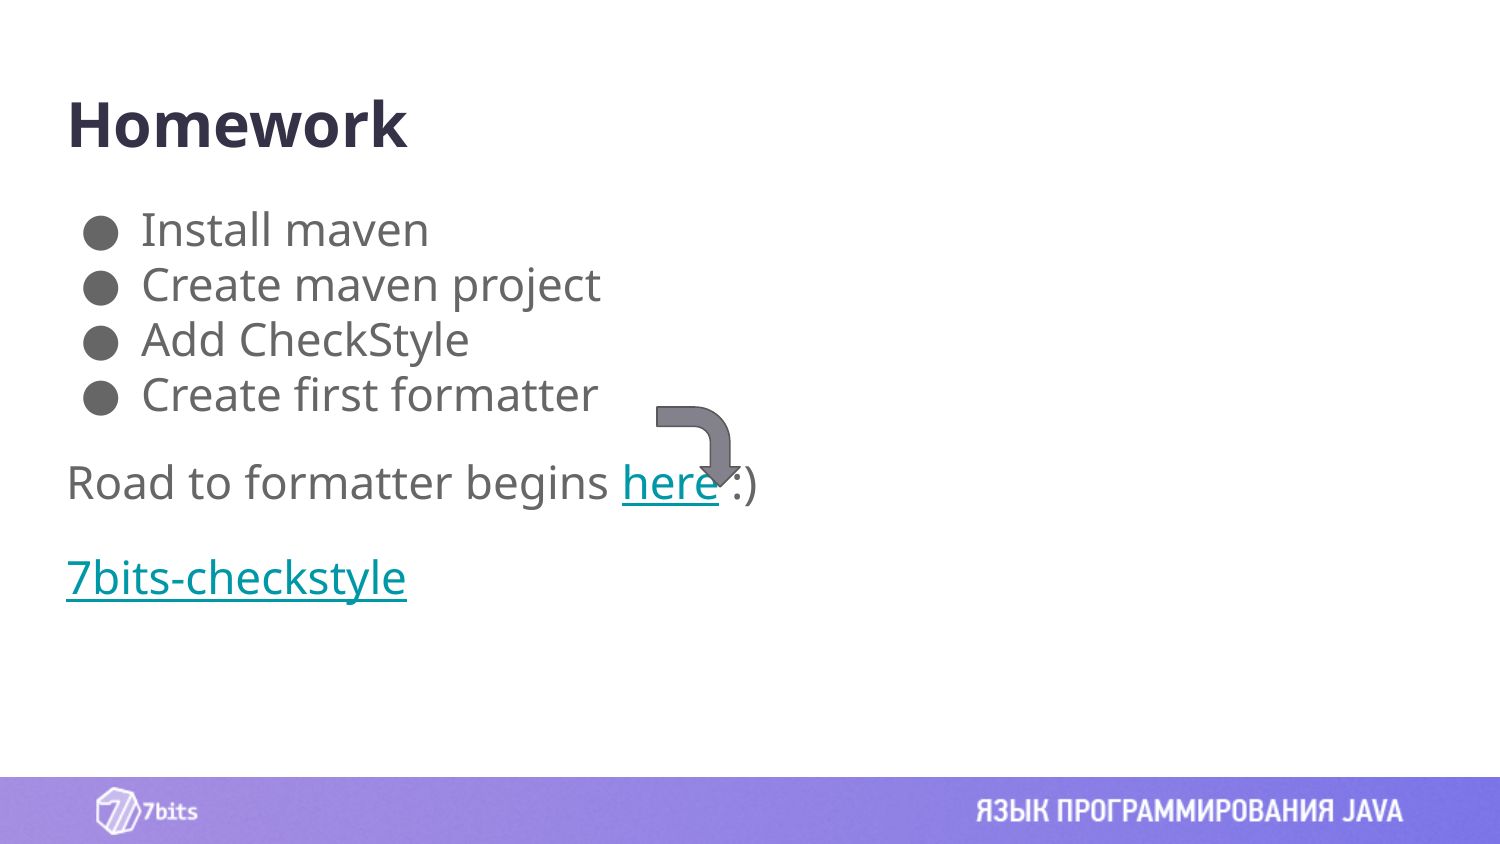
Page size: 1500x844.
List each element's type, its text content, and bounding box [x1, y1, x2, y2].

text_box [656, 407, 741, 487]
picture [0, 777, 1500, 844]
list Install maven Create maven project Add CheckStyle Create first formatter Road to formatter begins here :) 7bits-checkstyle [51, 185, 1449, 746]
title Homework [51, 69, 1449, 164]
